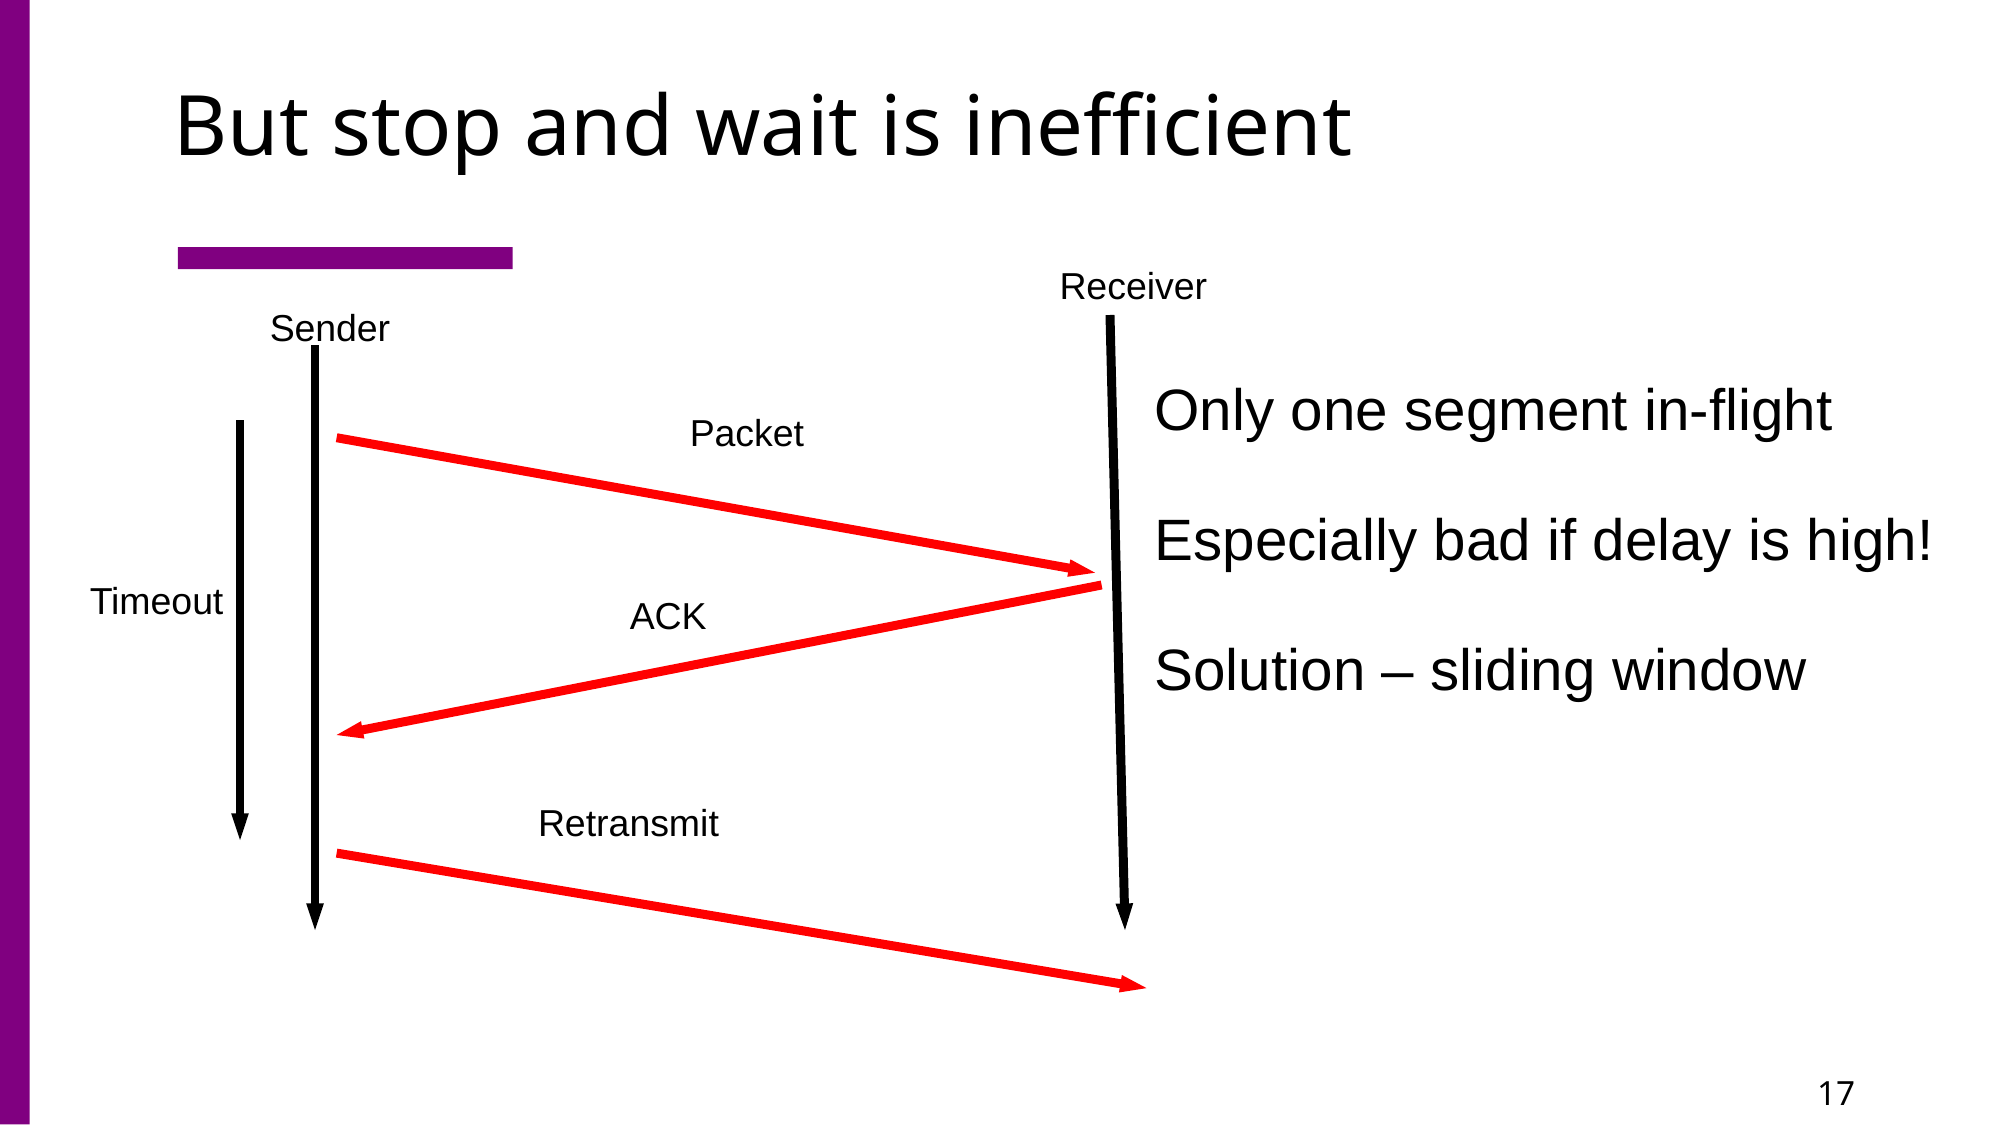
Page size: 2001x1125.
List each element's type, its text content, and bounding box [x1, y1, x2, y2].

text_box Timeout [75, 573, 239, 631]
text_box Receiver [1044, 258, 1223, 315]
text_box Only one segment in-flight Especially bad if delay is high! Solution – sliding window [1140, 370, 1950, 841]
text_box Packet [675, 404, 820, 462]
text_box Sender [255, 299, 406, 357]
text_box ACK [615, 588, 722, 646]
title But stop and wait is inefficient [123, 24, 1936, 180]
text_box Retransmit [523, 795, 735, 852]
